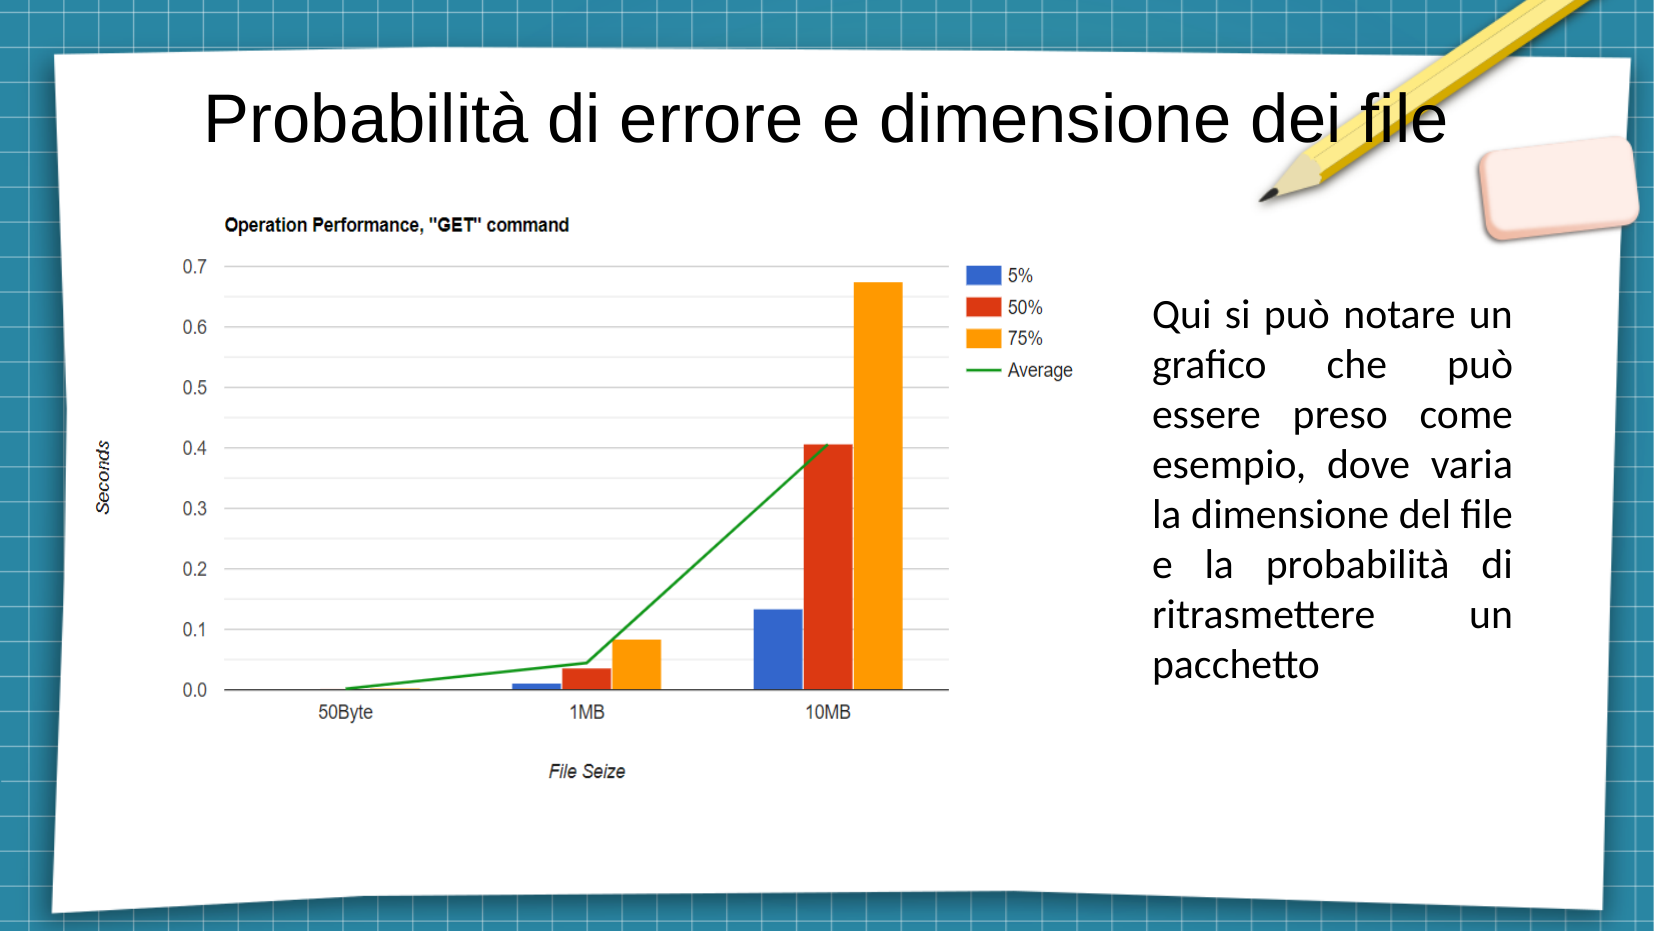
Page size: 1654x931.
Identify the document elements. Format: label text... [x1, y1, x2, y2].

text_box Qui si può notare un grafico che può essere preso come esempio, dove varia la dimensione del file e la probabilità di ritrasmettere un pacchetto [1137, 279, 1529, 699]
picture [82, 192, 1083, 798]
title Probabilità di errore e dimensione dei file [82, 37, 1571, 193]
